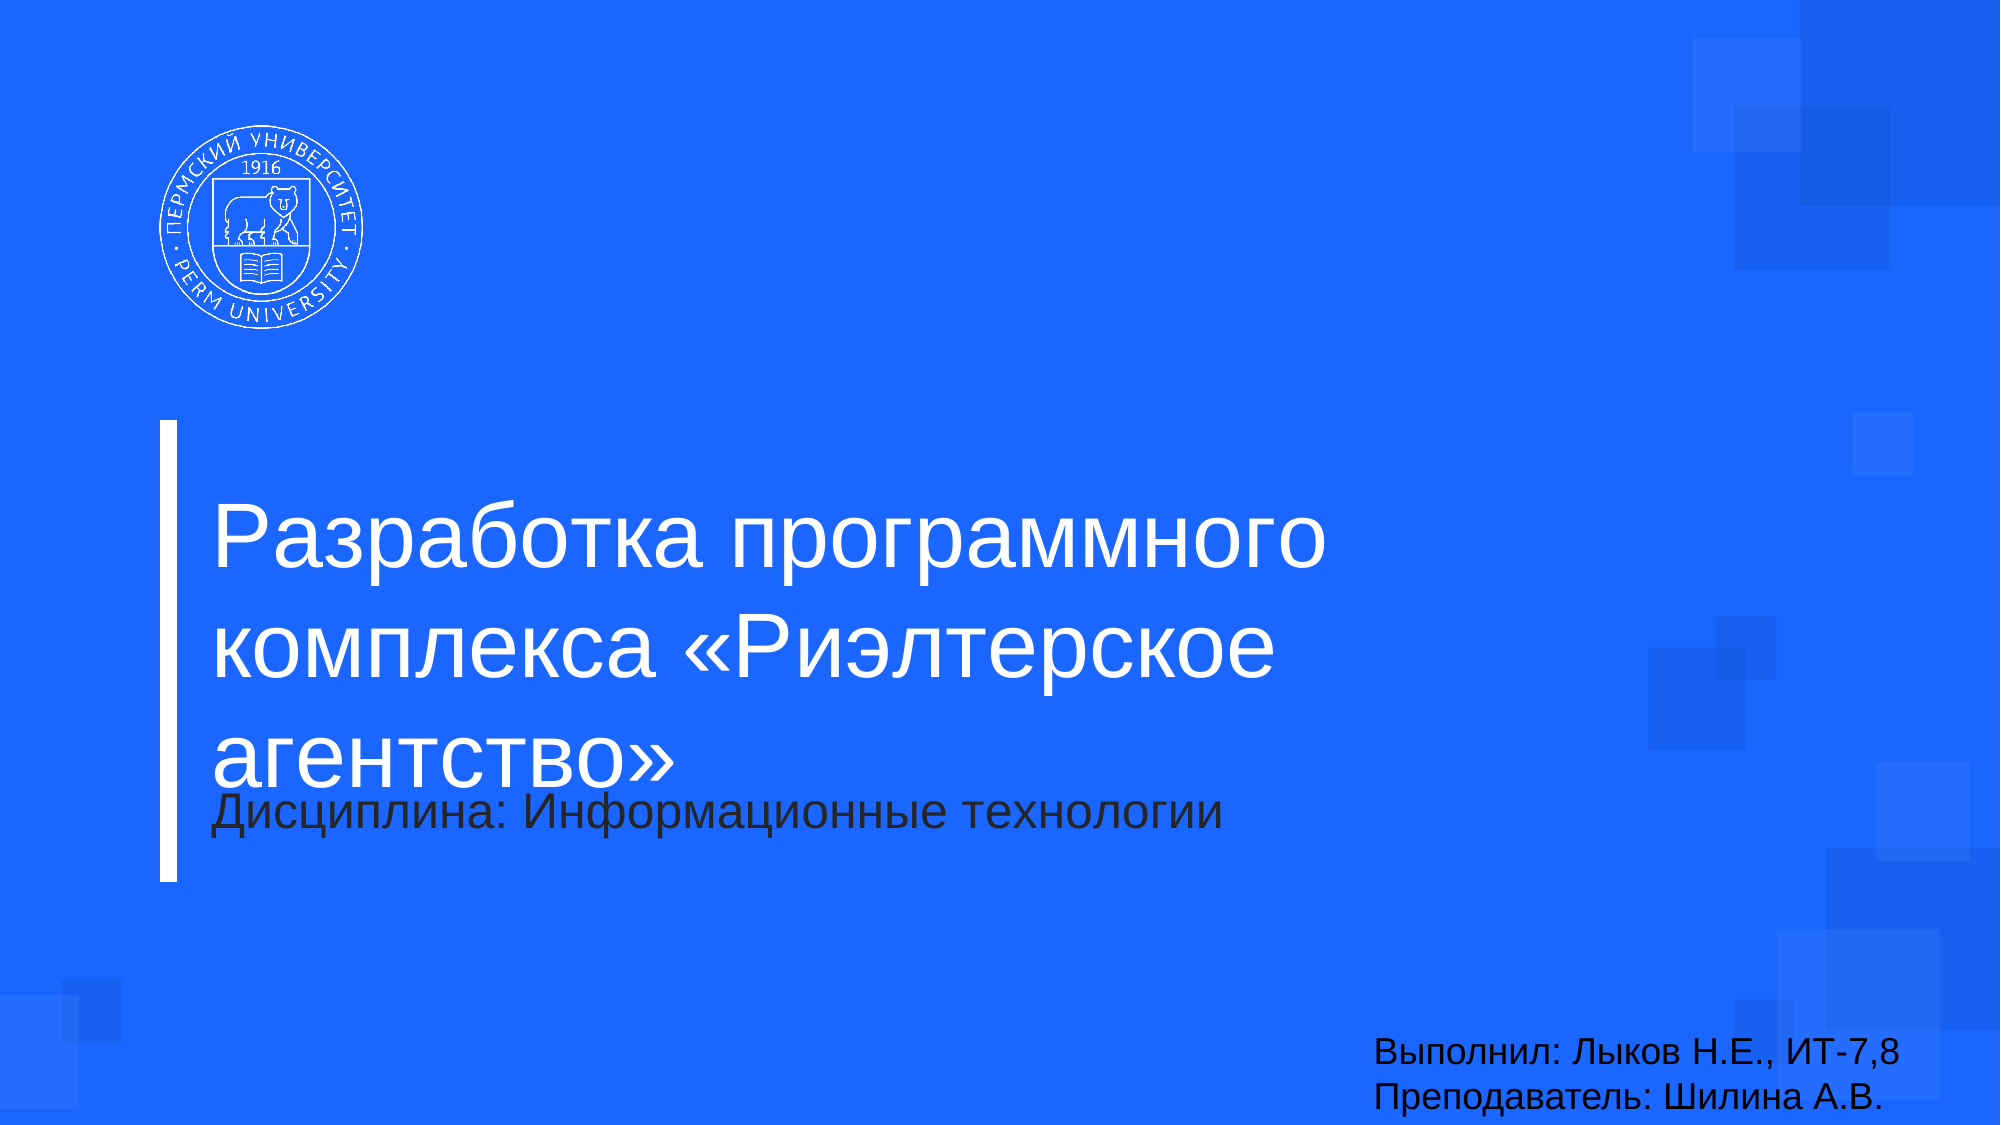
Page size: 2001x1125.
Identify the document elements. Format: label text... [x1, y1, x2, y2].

list Дисциплина: Информационные технологии [203, 771, 1704, 883]
text_box Выполнил: Лыков Н.Е., ИТ-7,8 Преподаватель: Шилина А.В. [1358, 1019, 1917, 1125]
title Разработка программного комплекса «Риэлтерское агентство» [203, 468, 1704, 743]
